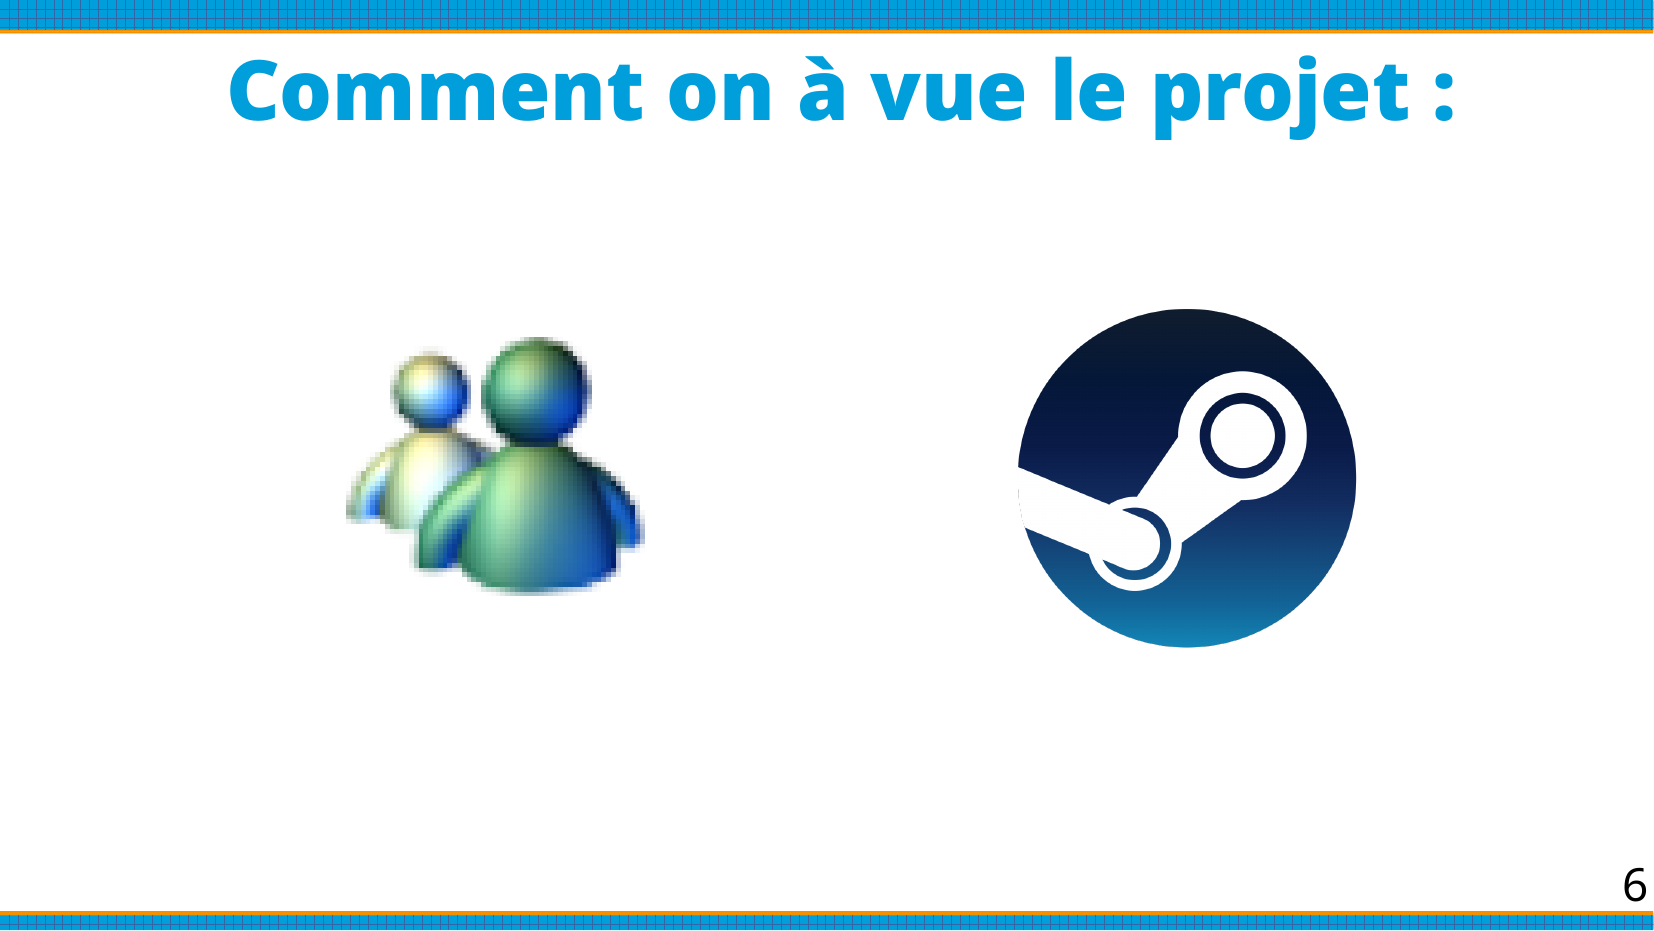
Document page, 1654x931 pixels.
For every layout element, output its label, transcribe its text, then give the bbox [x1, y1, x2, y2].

picture [1015, 306, 1359, 650]
subtitle Comment on à vue le projet : [29, 0, 1654, 206]
text_box 6 [1616, 852, 1654, 916]
picture [342, 313, 650, 621]
